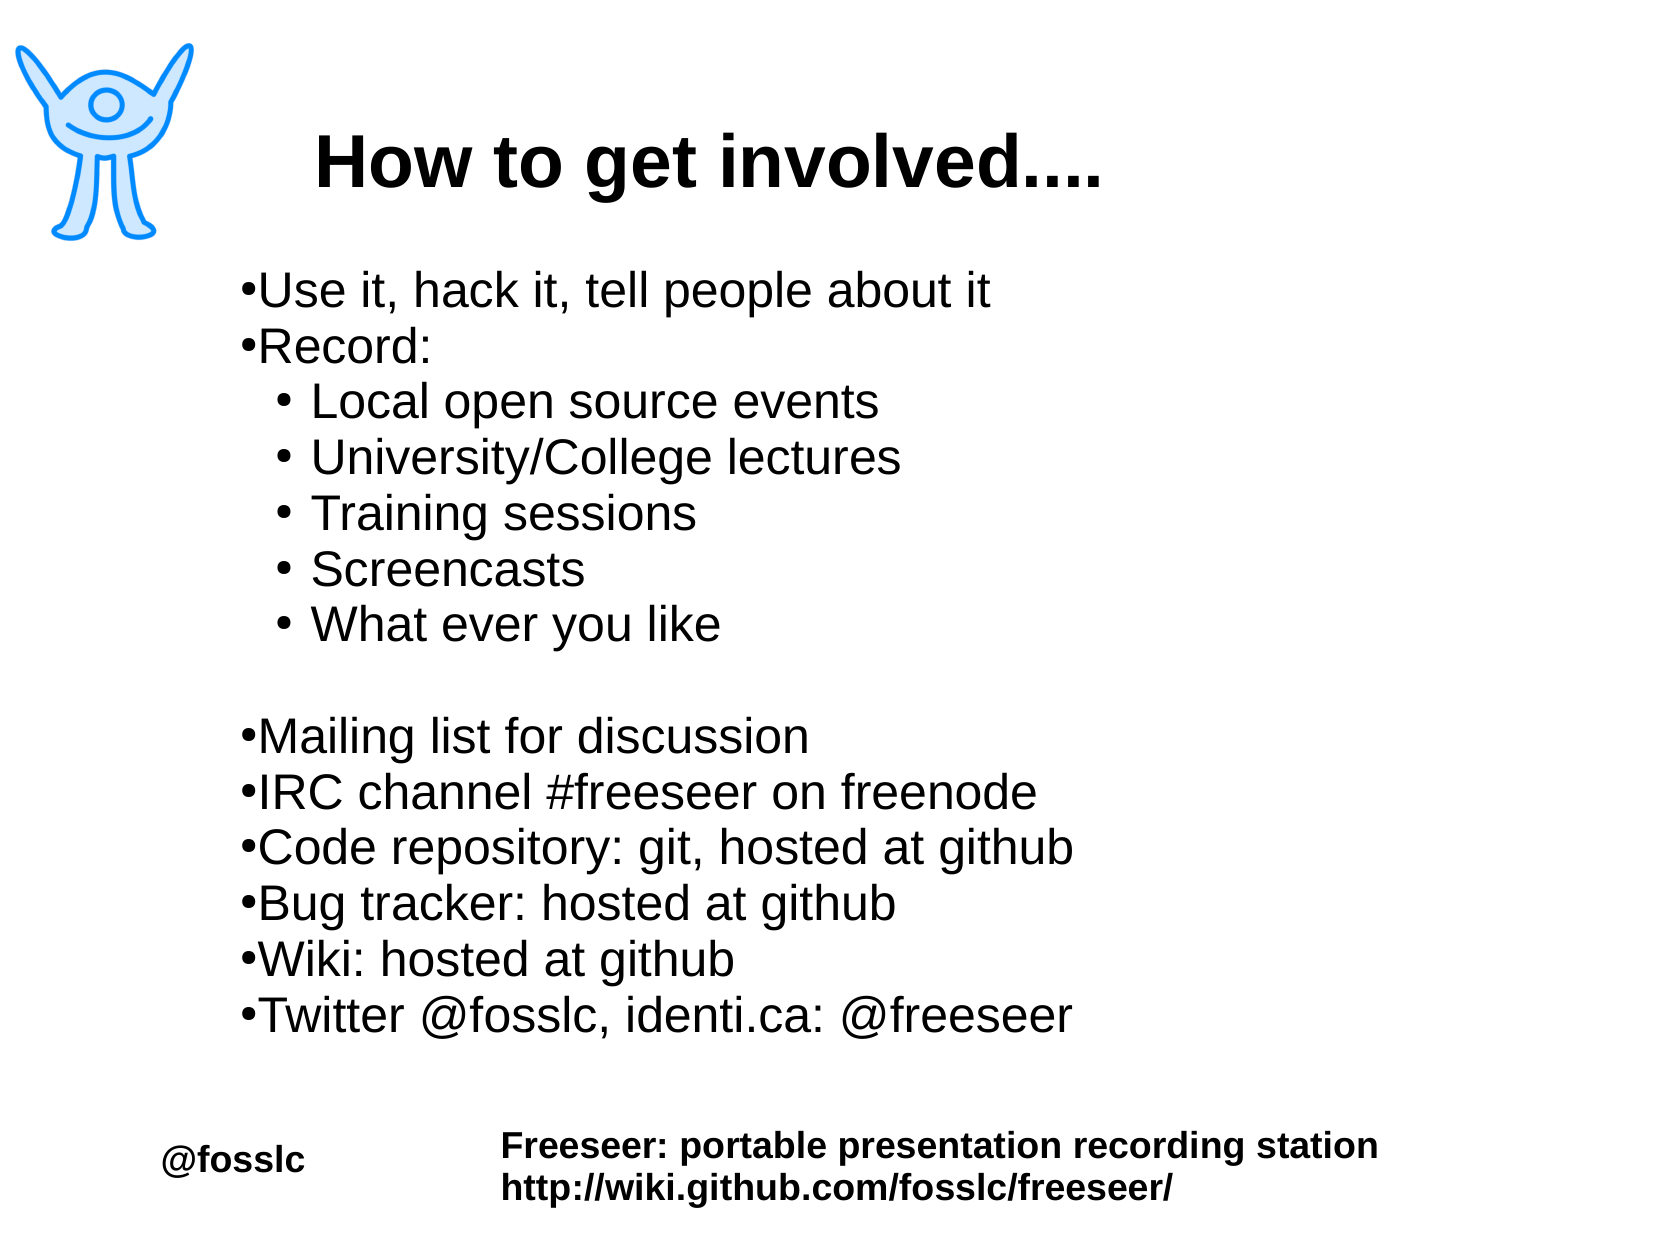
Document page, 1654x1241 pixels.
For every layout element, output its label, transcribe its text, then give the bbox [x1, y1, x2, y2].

text_box How to get involved.... [300, 112, 1501, 212]
text_box Use it, hack it, tell people about it Record: Local open source events University/College lectures Training sessions Screencasts What ever you like Mailing list for discussion IRC channel #freeseer on freenode Code repository: git, hosted at github Bug tracker: hosted at github Wiki: hosted at github Twitter @fosslc, identi.ca: @freeseer [225, 254, 1351, 1051]
picture [8, 25, 198, 293]
